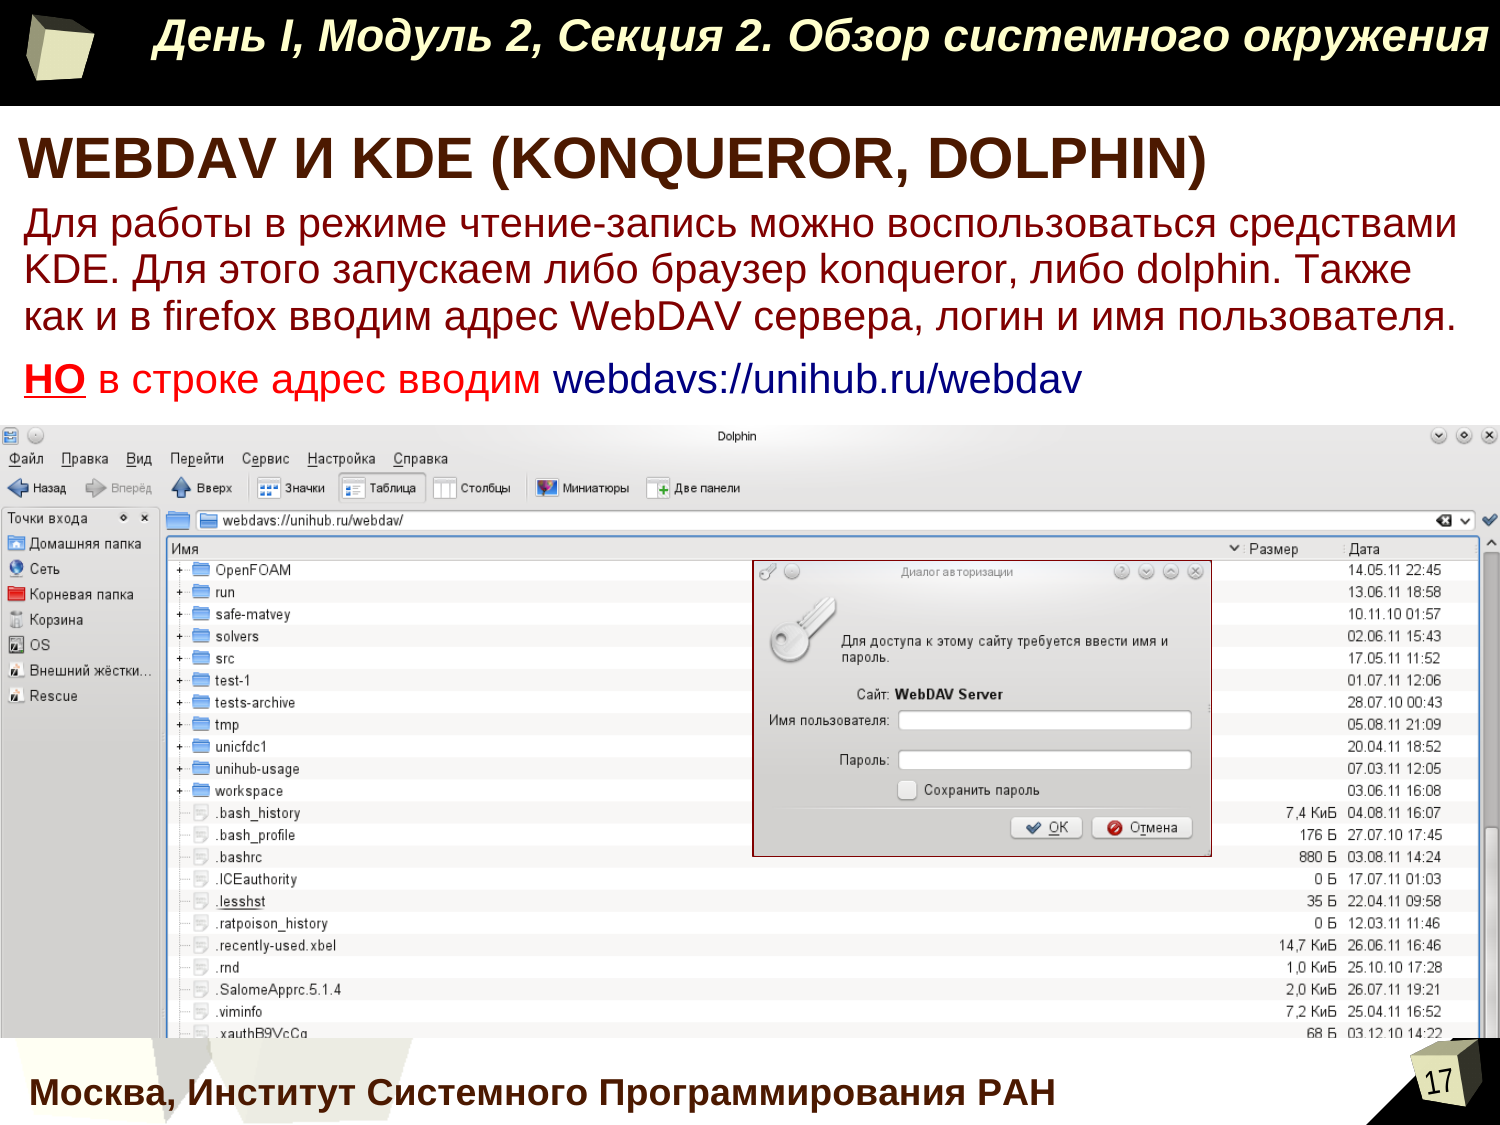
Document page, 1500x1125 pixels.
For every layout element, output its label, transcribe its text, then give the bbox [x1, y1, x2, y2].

picture [423, 1088, 433, 1102]
text_box Для работы в режиме чтение-запись можно воспользоваться средствами KDE. Для этого запускаем либо браузер konqueror, либо dolphin. Также как и в firefox вводим адрес WebDAV сервера, логин и имя пользователя. НО в строке адрес вводим webdavs://unihub.ru/webdav [23, 199, 1471, 403]
text_box WEBDAV И KDE (KONQUEROR, DOLPHIN) [4, 112, 1500, 198]
picture [0, 425, 1500, 1125]
